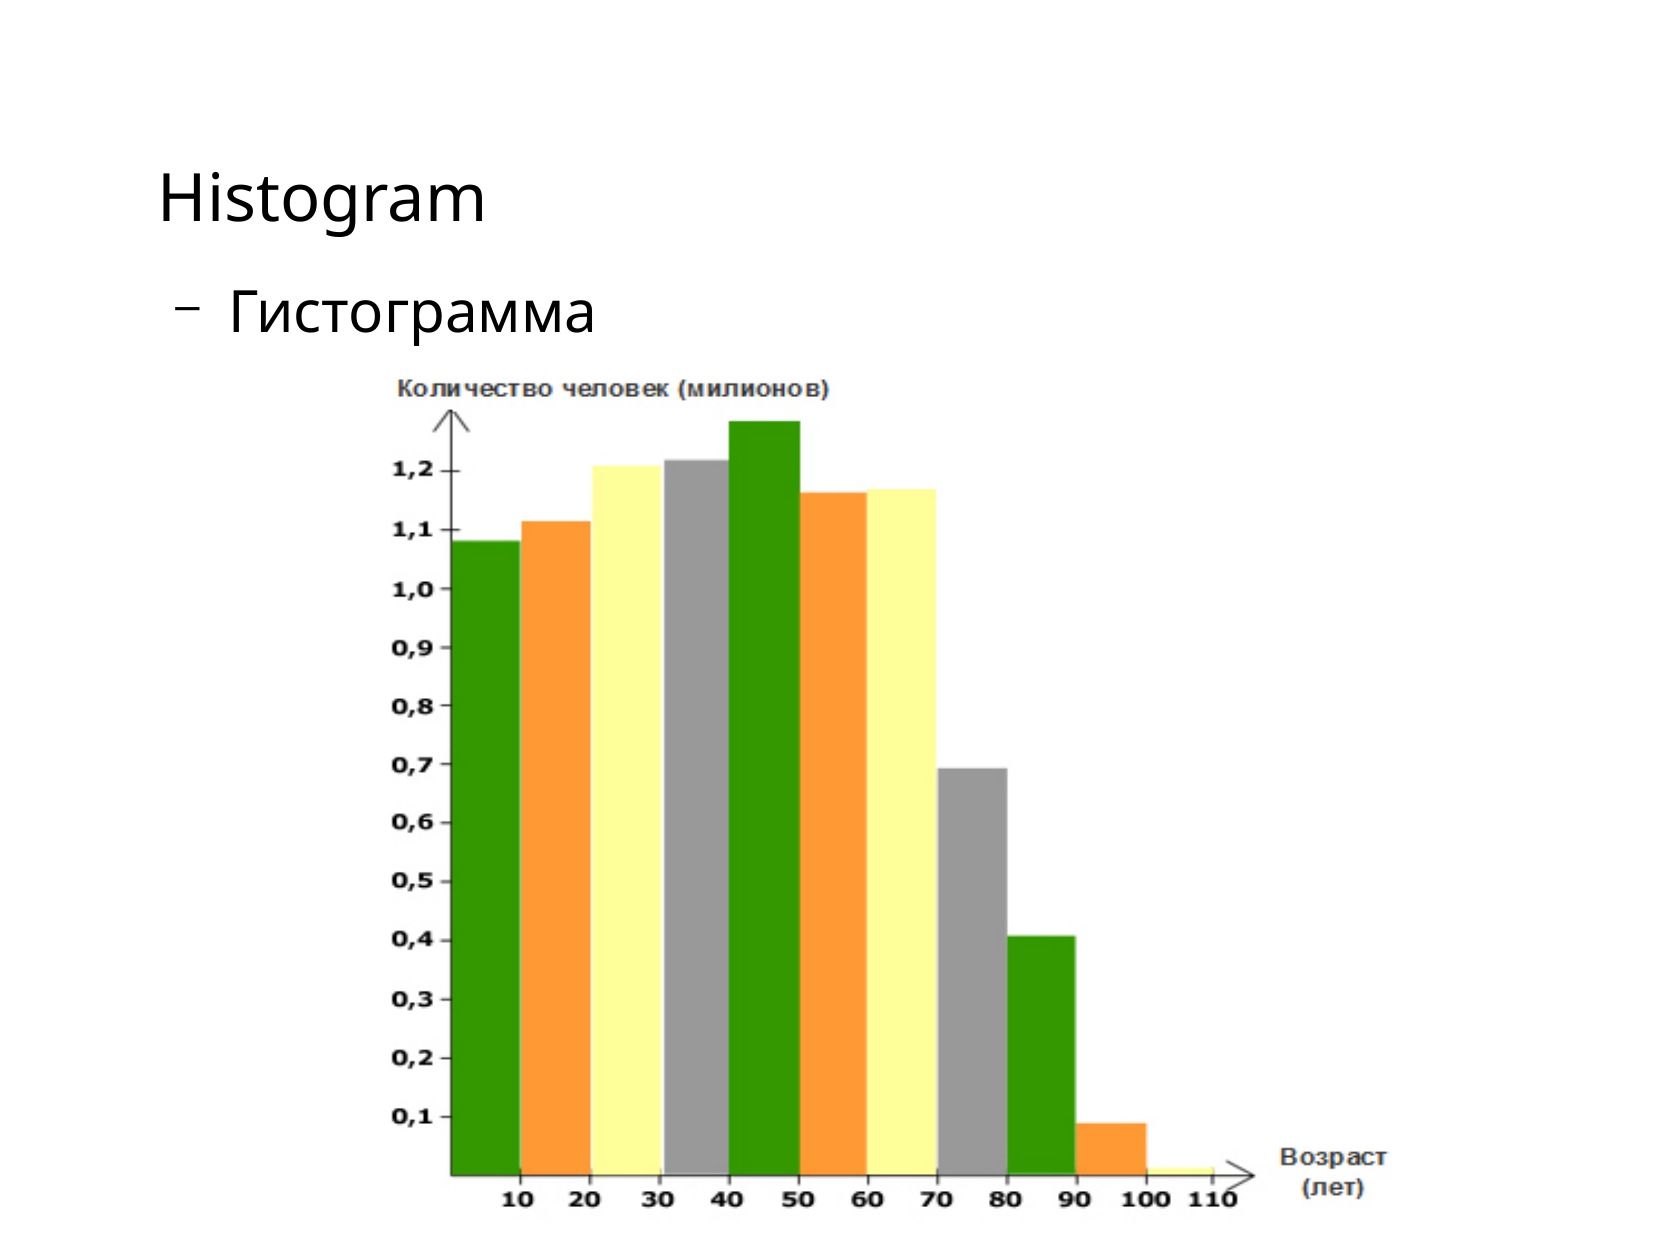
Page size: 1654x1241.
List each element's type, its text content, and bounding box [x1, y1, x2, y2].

list Histogram Гистограмма [86, 150, 1576, 870]
picture [375, 363, 1396, 1241]
